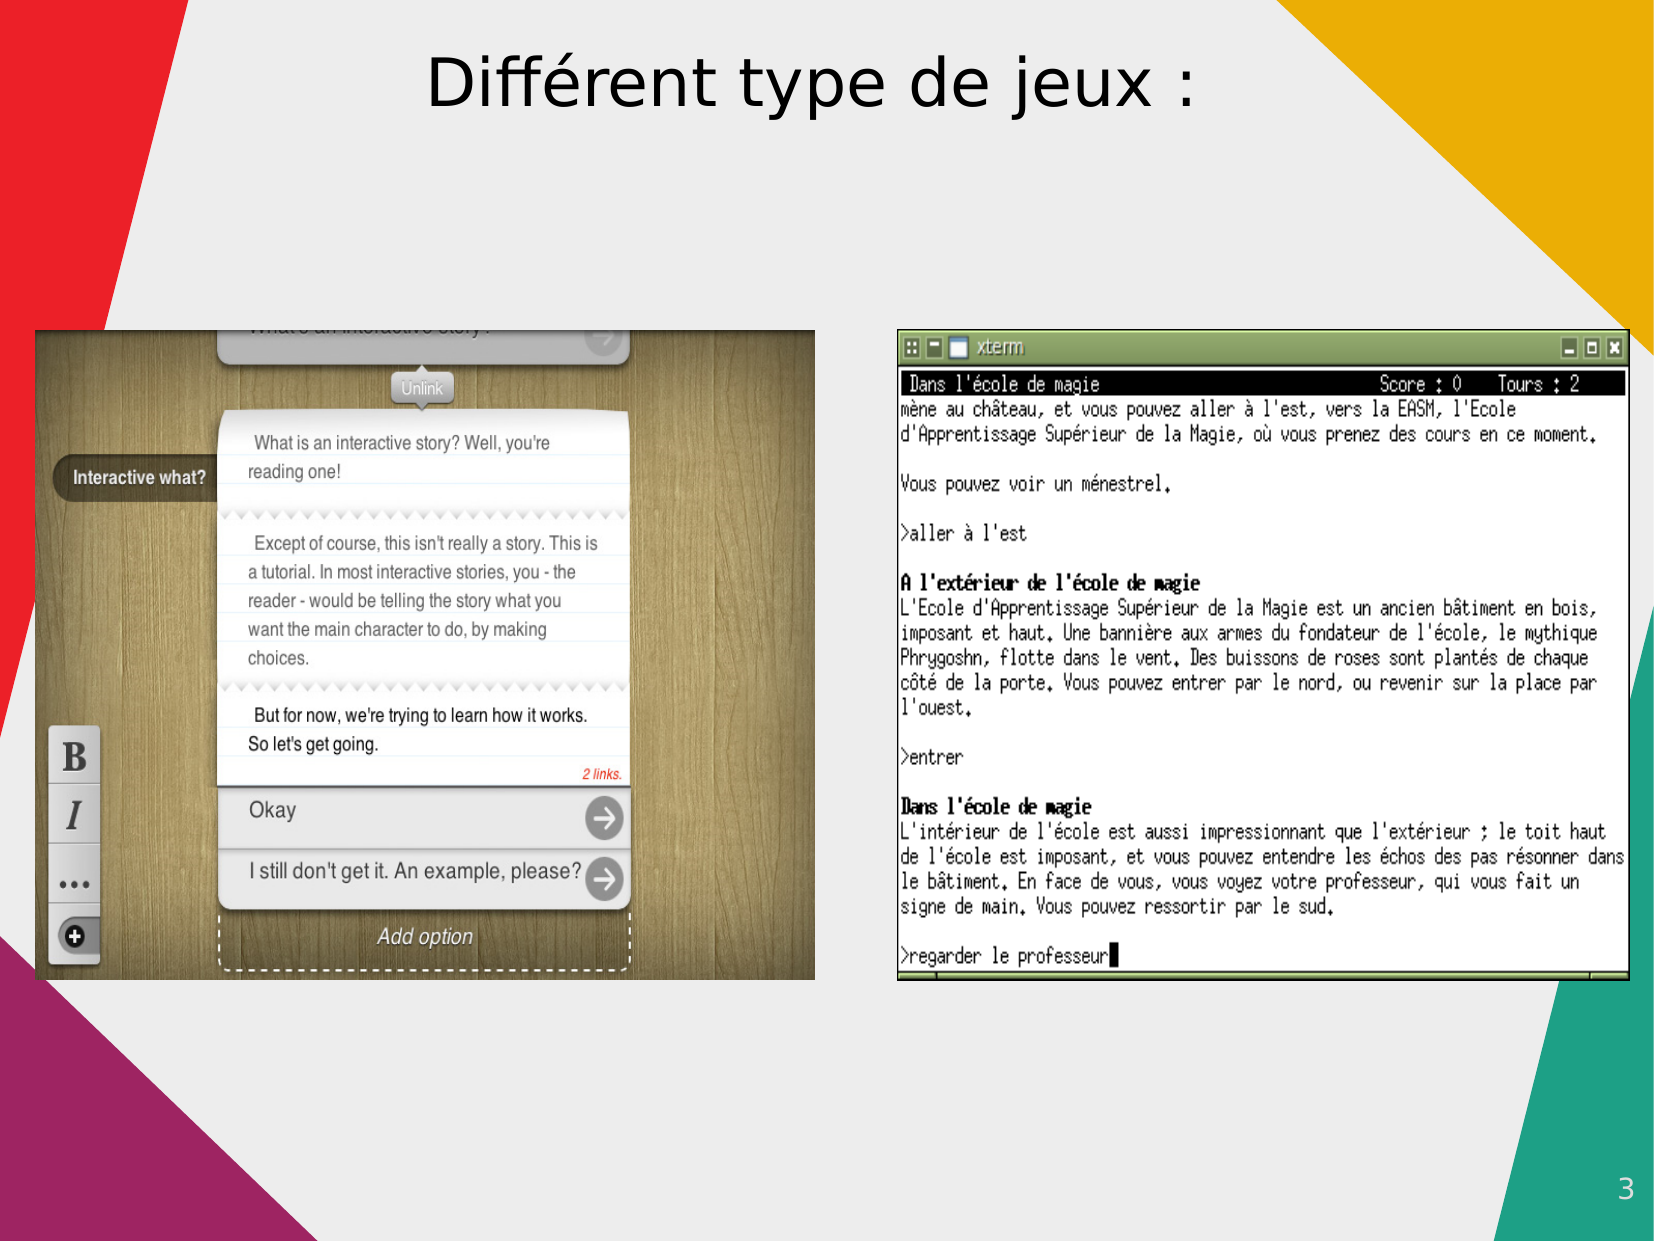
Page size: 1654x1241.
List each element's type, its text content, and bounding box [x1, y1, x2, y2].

text_box Différent type de jeux : [410, 37, 1235, 130]
picture [35, 330, 815, 980]
picture [897, 329, 1630, 981]
